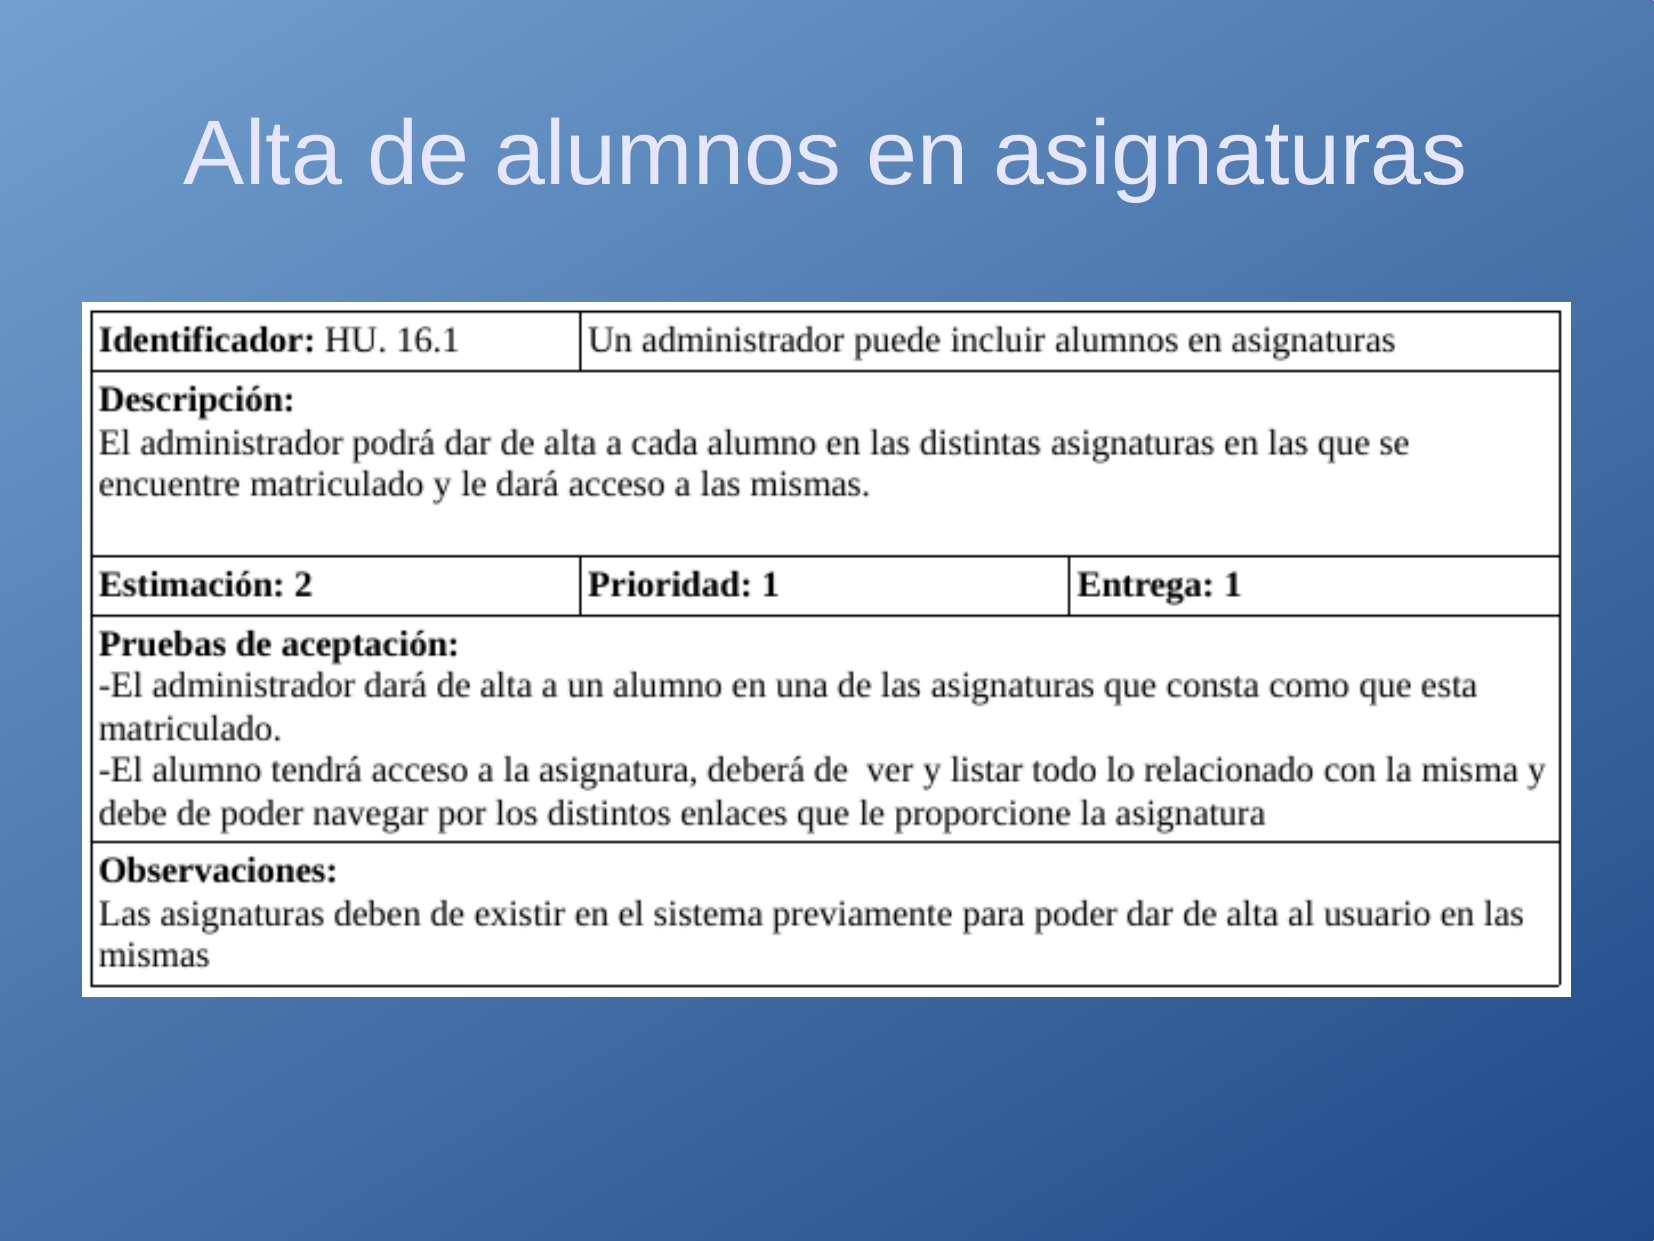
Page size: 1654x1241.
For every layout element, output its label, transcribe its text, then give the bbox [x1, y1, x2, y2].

picture [82, 302, 1571, 997]
title Alta de alumnos en asignaturas [82, 49, 1571, 257]
